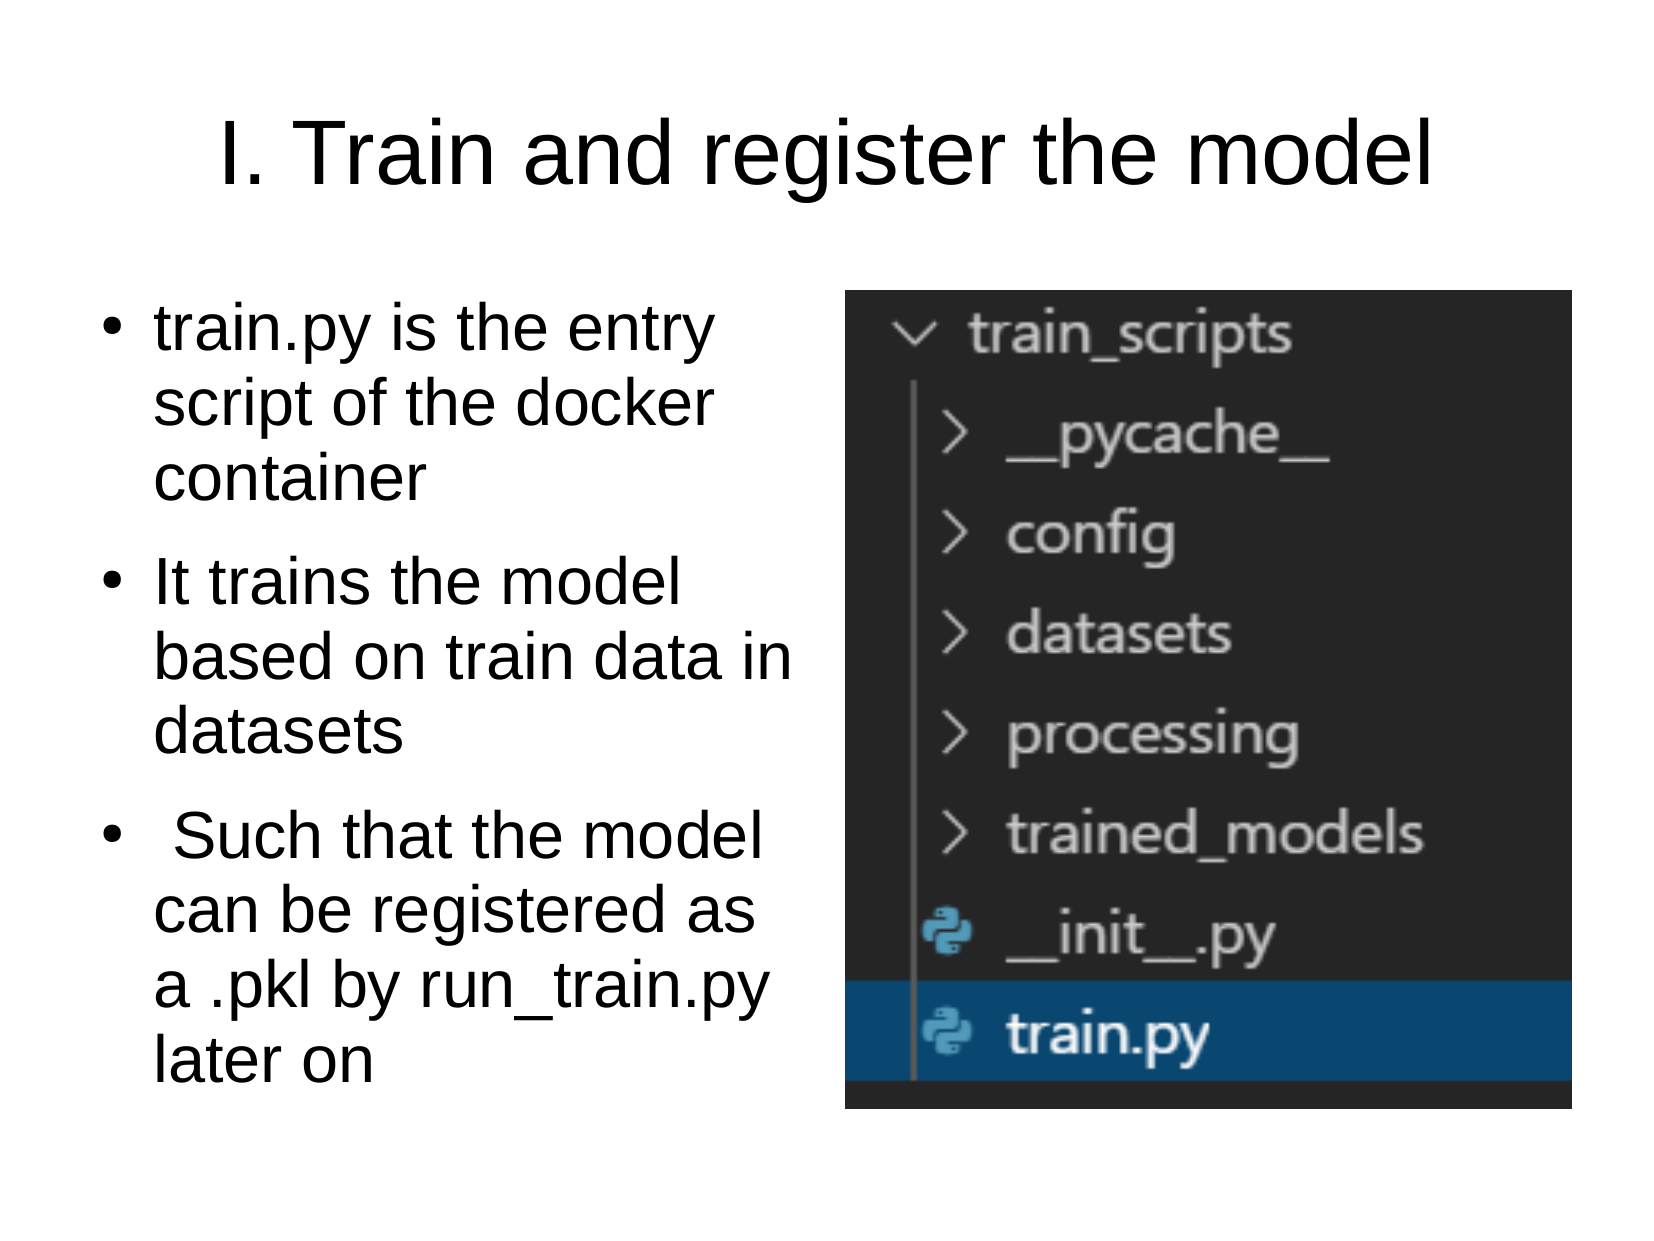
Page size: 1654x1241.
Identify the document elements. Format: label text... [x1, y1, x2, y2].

list train.py is the entry script of the docker container It trains the model based on train data in datasets Such that the model can be registered as a .pkl by run_train.py later on [82, 290, 809, 1109]
picture [845, 290, 1572, 1109]
title I. Train and register the model [82, 49, 1571, 257]
